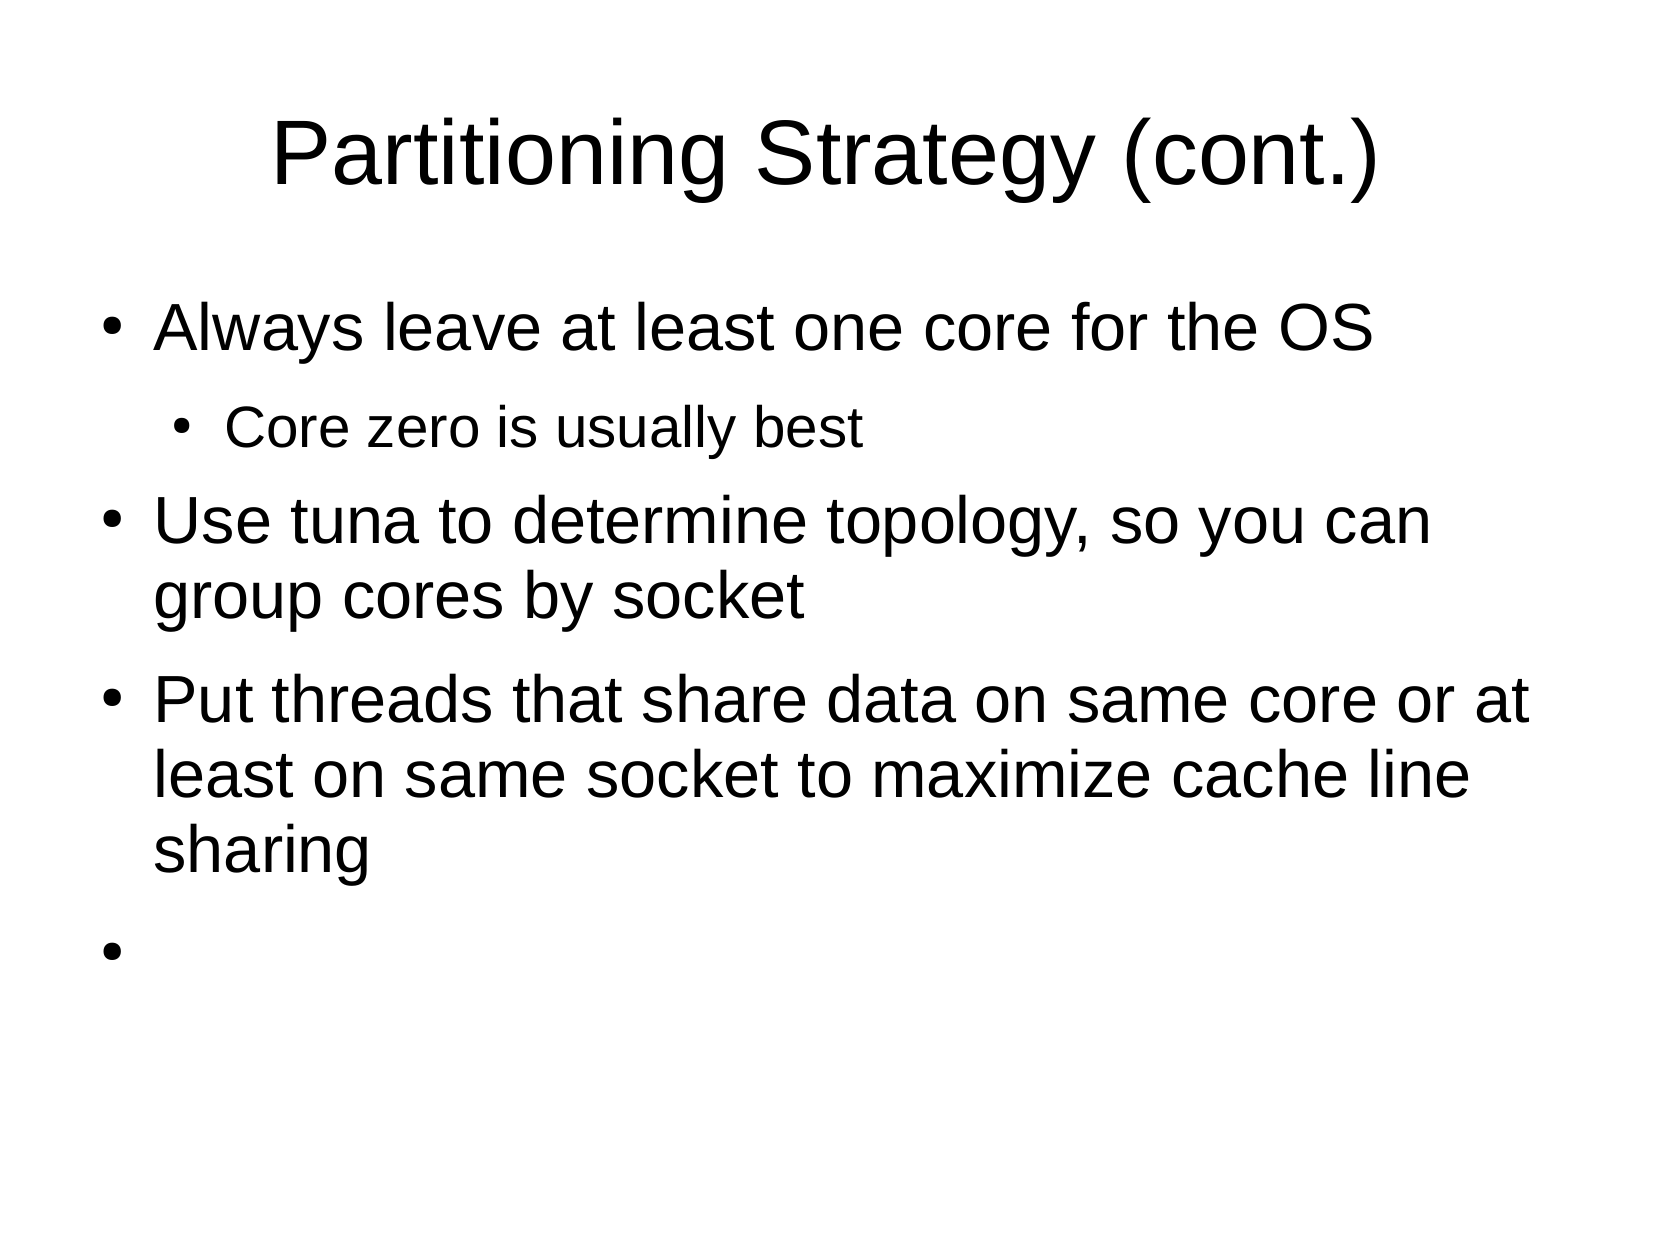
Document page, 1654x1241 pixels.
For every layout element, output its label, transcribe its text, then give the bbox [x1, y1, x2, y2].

list Always leave at least one core for the OS Core zero is usually best Use tuna to determine topology, so you can group cores by socket Put threads that share data on same core or at least on same socket to maximize cache line sharing [82, 290, 1571, 1094]
title Partitioning Strategy (cont.) [82, 56, 1571, 250]
